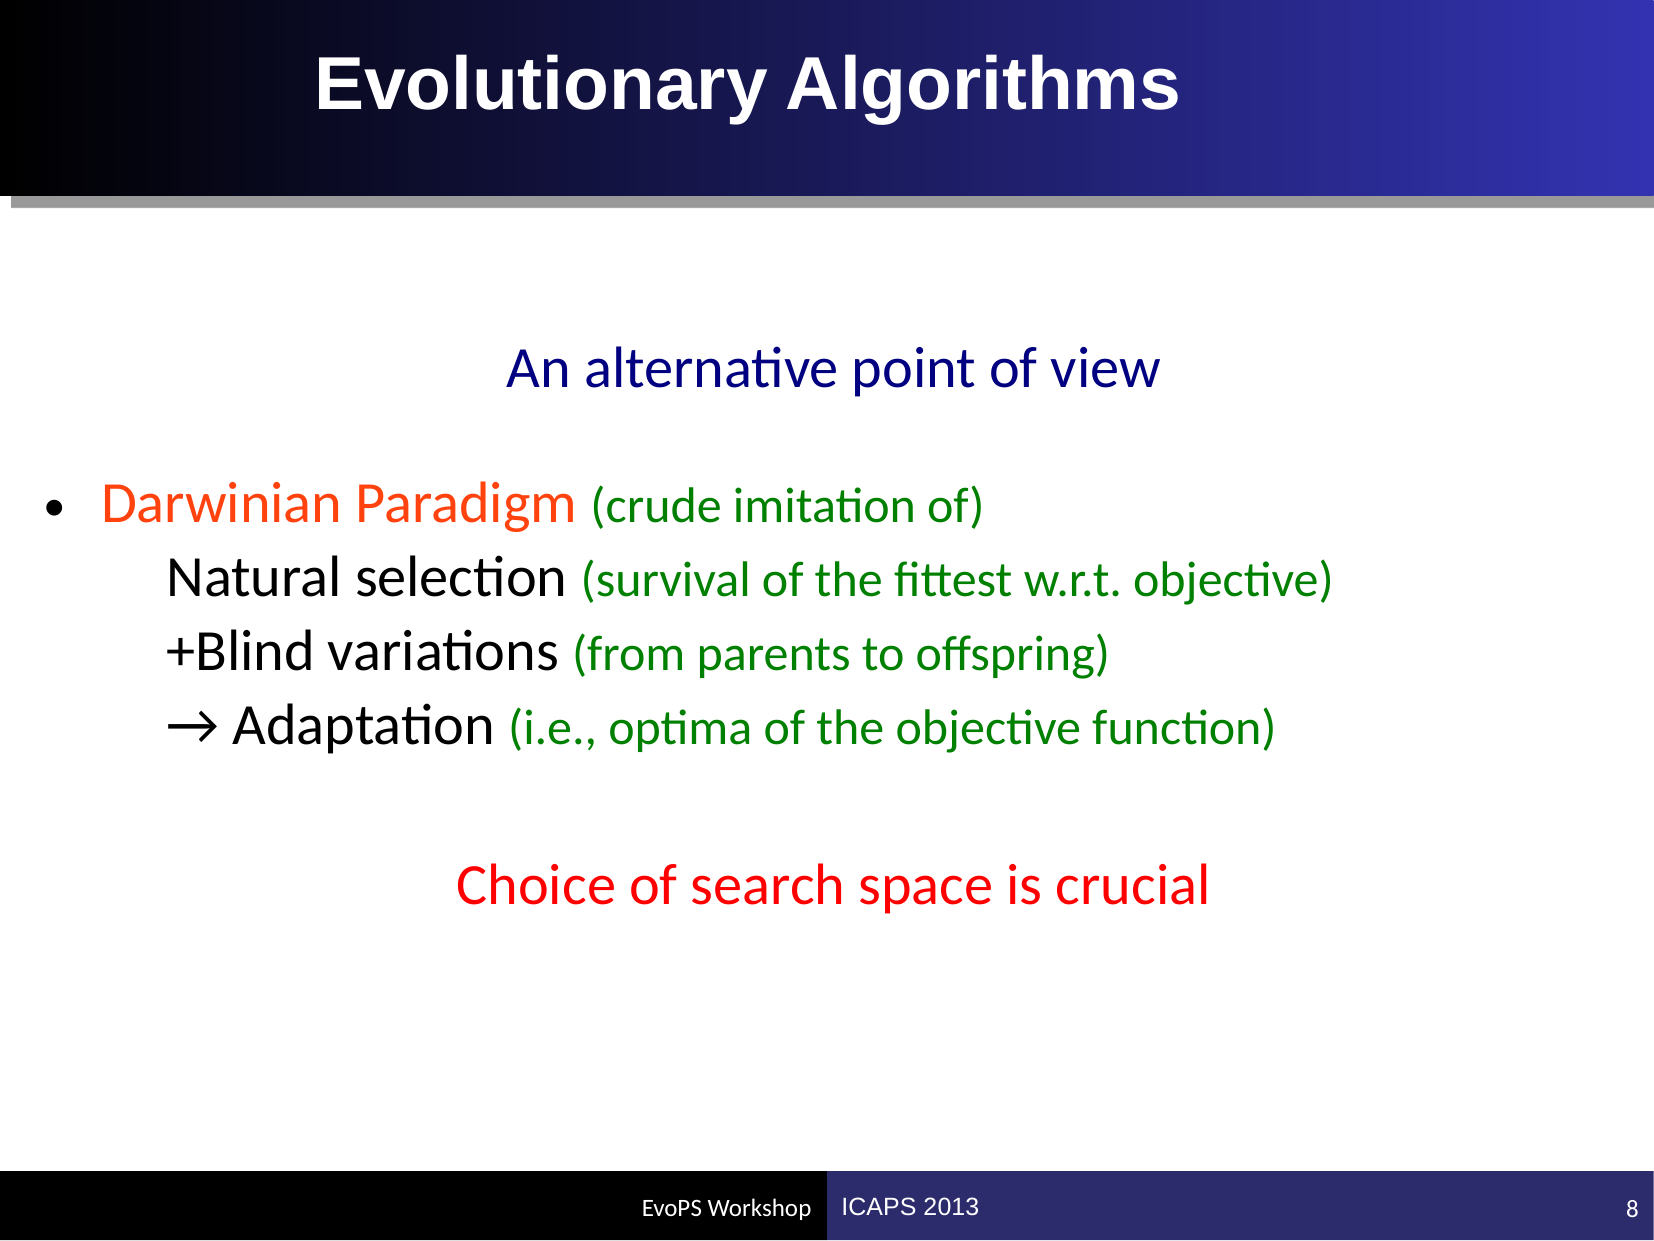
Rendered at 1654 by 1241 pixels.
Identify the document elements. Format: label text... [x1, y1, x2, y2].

list An alternative point of view Darwinian Paradigm (crude imitation of) Natural selection (survival of the fittest w.r.t. objective) +Blind variations (from parents to offspring) → Adaptation (i.e., optima of the objective function) Choice of search space is crucial [30, 335, 1638, 1156]
text_box Evolutionary Algorithms [299, 34, 1381, 151]
